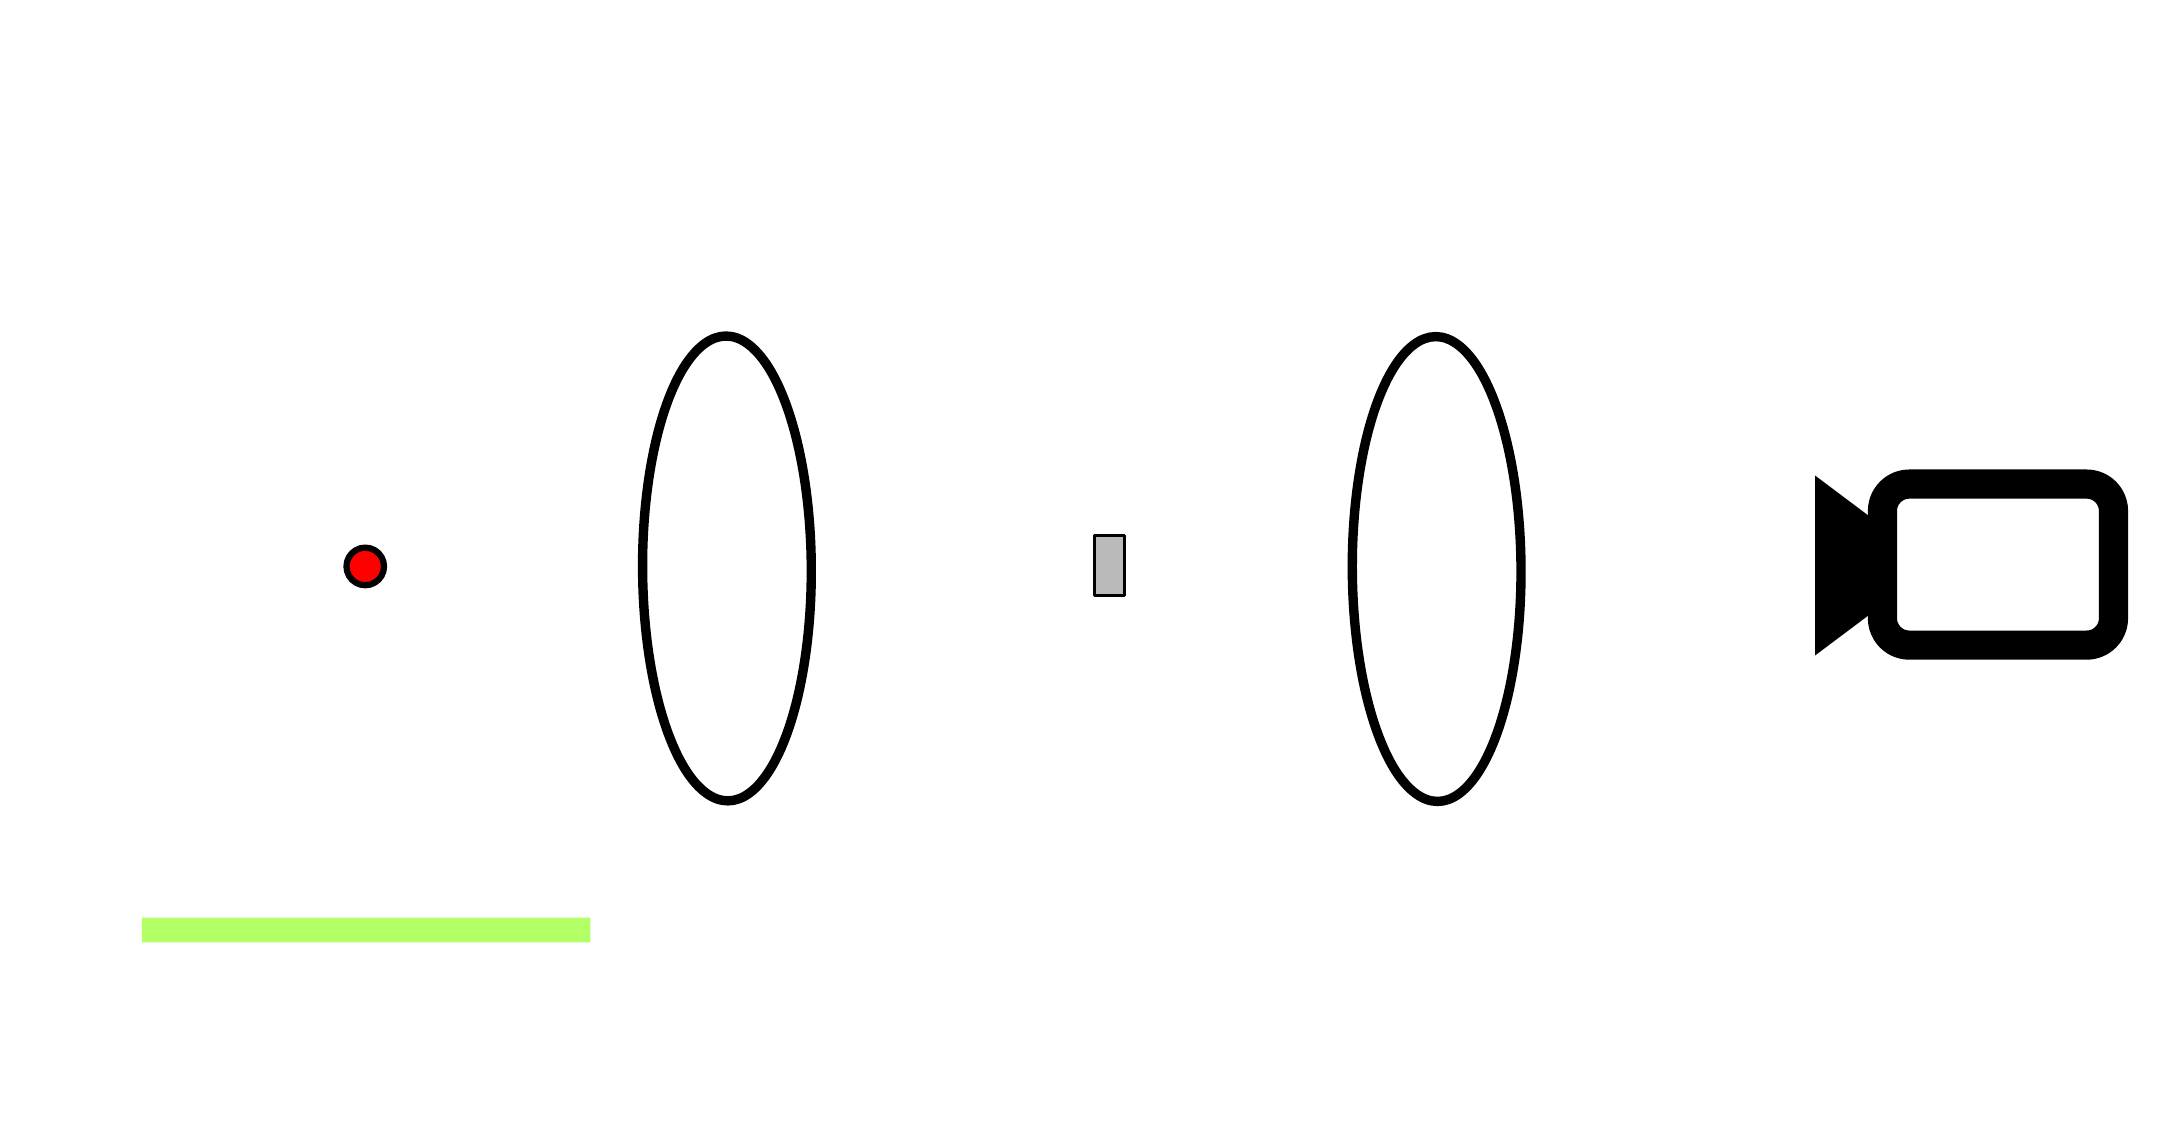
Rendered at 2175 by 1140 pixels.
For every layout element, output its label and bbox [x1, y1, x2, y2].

text_box [1882, 484, 2114, 646]
text_box [1094, 535, 1125, 596]
text_box [1815, 475, 1876, 656]
text_box [346, 547, 385, 586]
text_box [642, 336, 812, 801]
text_box [1352, 336, 1522, 802]
